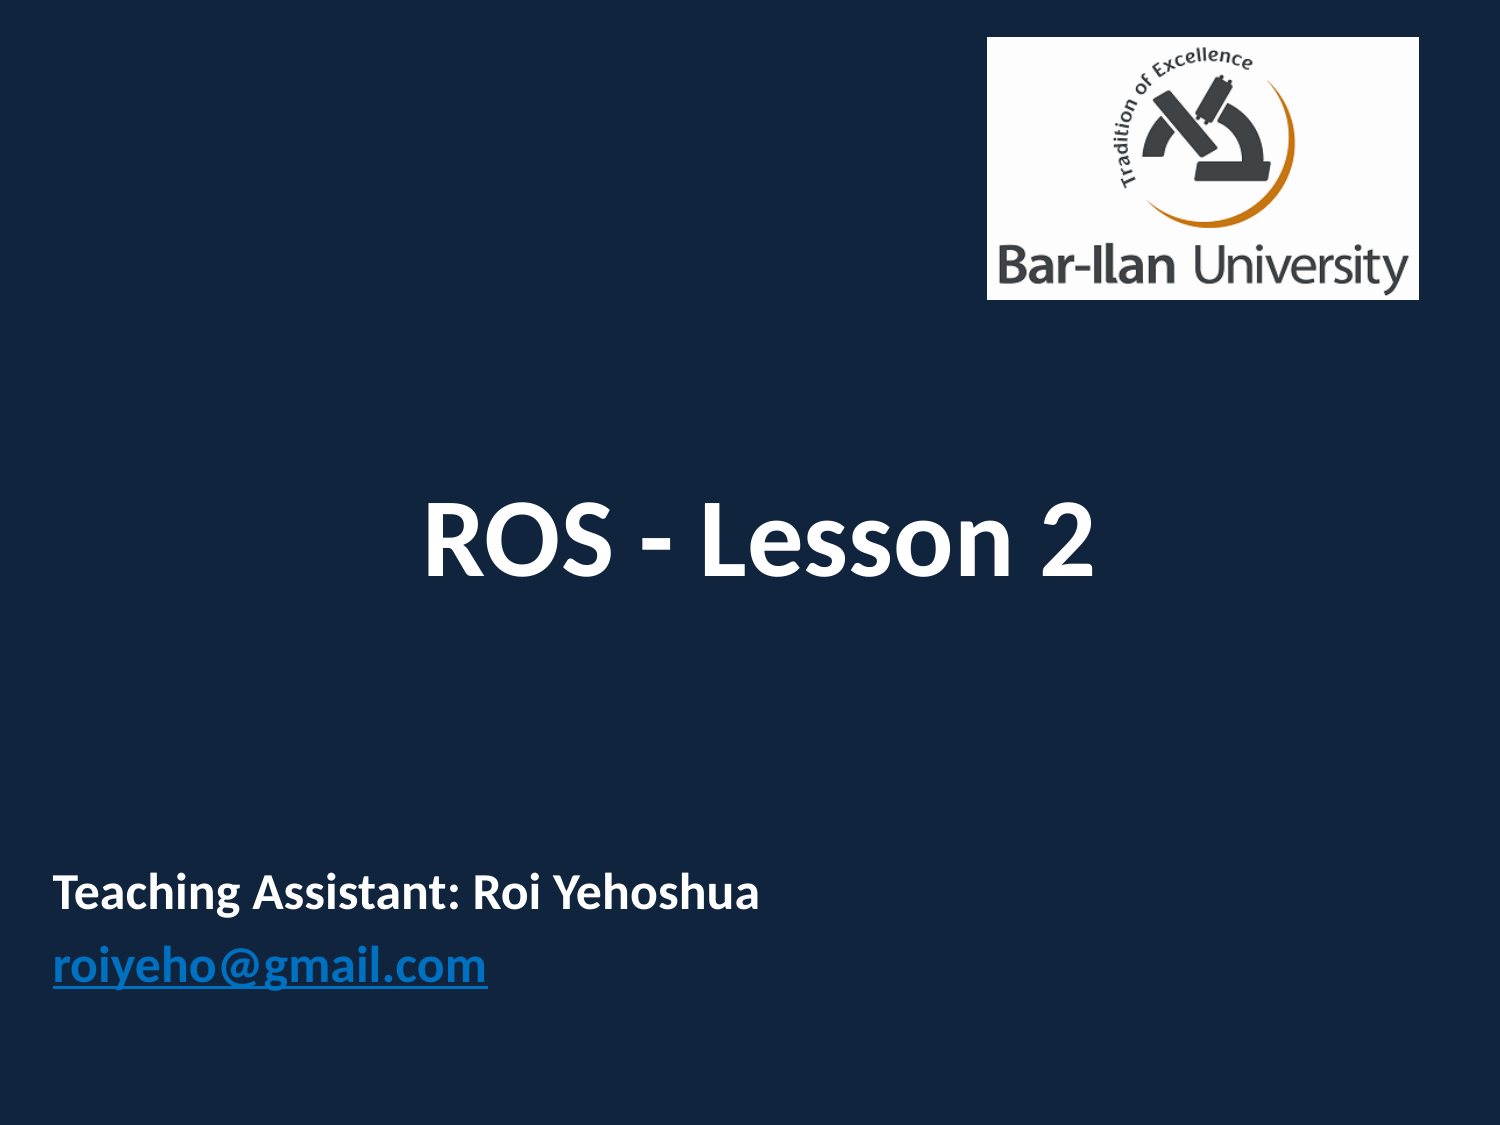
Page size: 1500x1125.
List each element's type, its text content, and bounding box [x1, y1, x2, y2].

title ROS - Lesson 2 [70, 437, 1450, 625]
picture [987, 37, 1419, 300]
subtitle Teaching Assistant: Roi Yehoshua roiyeho@gmail.com [37, 849, 1500, 1075]
